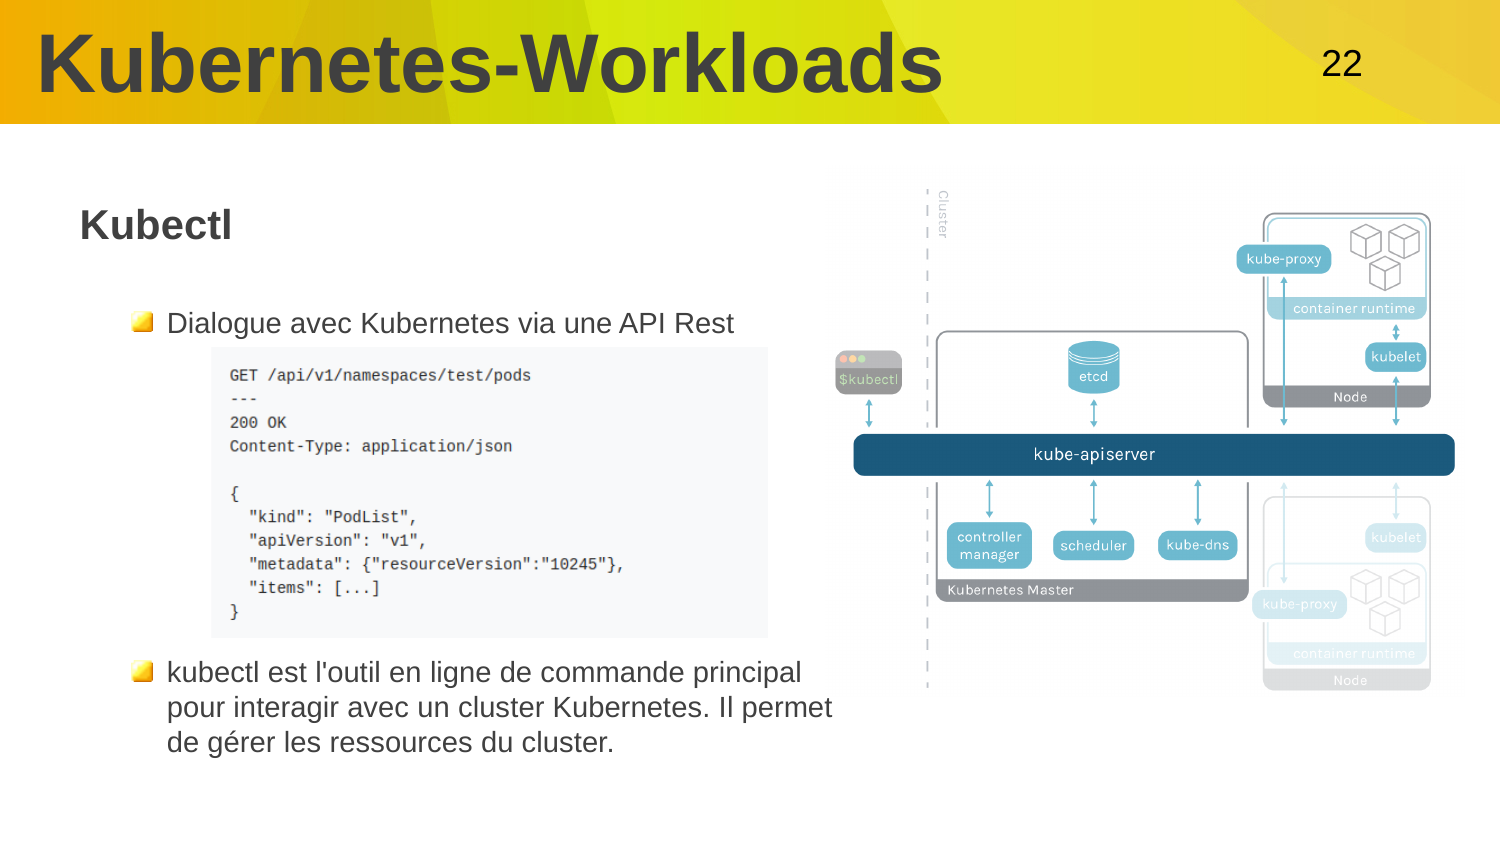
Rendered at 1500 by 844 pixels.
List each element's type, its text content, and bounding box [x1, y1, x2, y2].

text_box Dialogue avec Kubernetes via une API Rest kubectl est l'outil en ligne de commande principal pour interagir avec un cluster Kubernetes. Il permet de gérer les ressources du cluster. [66, 296, 874, 792]
text_box <numéro> [1306, 35, 1500, 106]
text_box Kubernetes-Workloads [0, 0, 1498, 130]
text_box Kubectl [64, 185, 825, 261]
picture [0, 106, 1500, 844]
